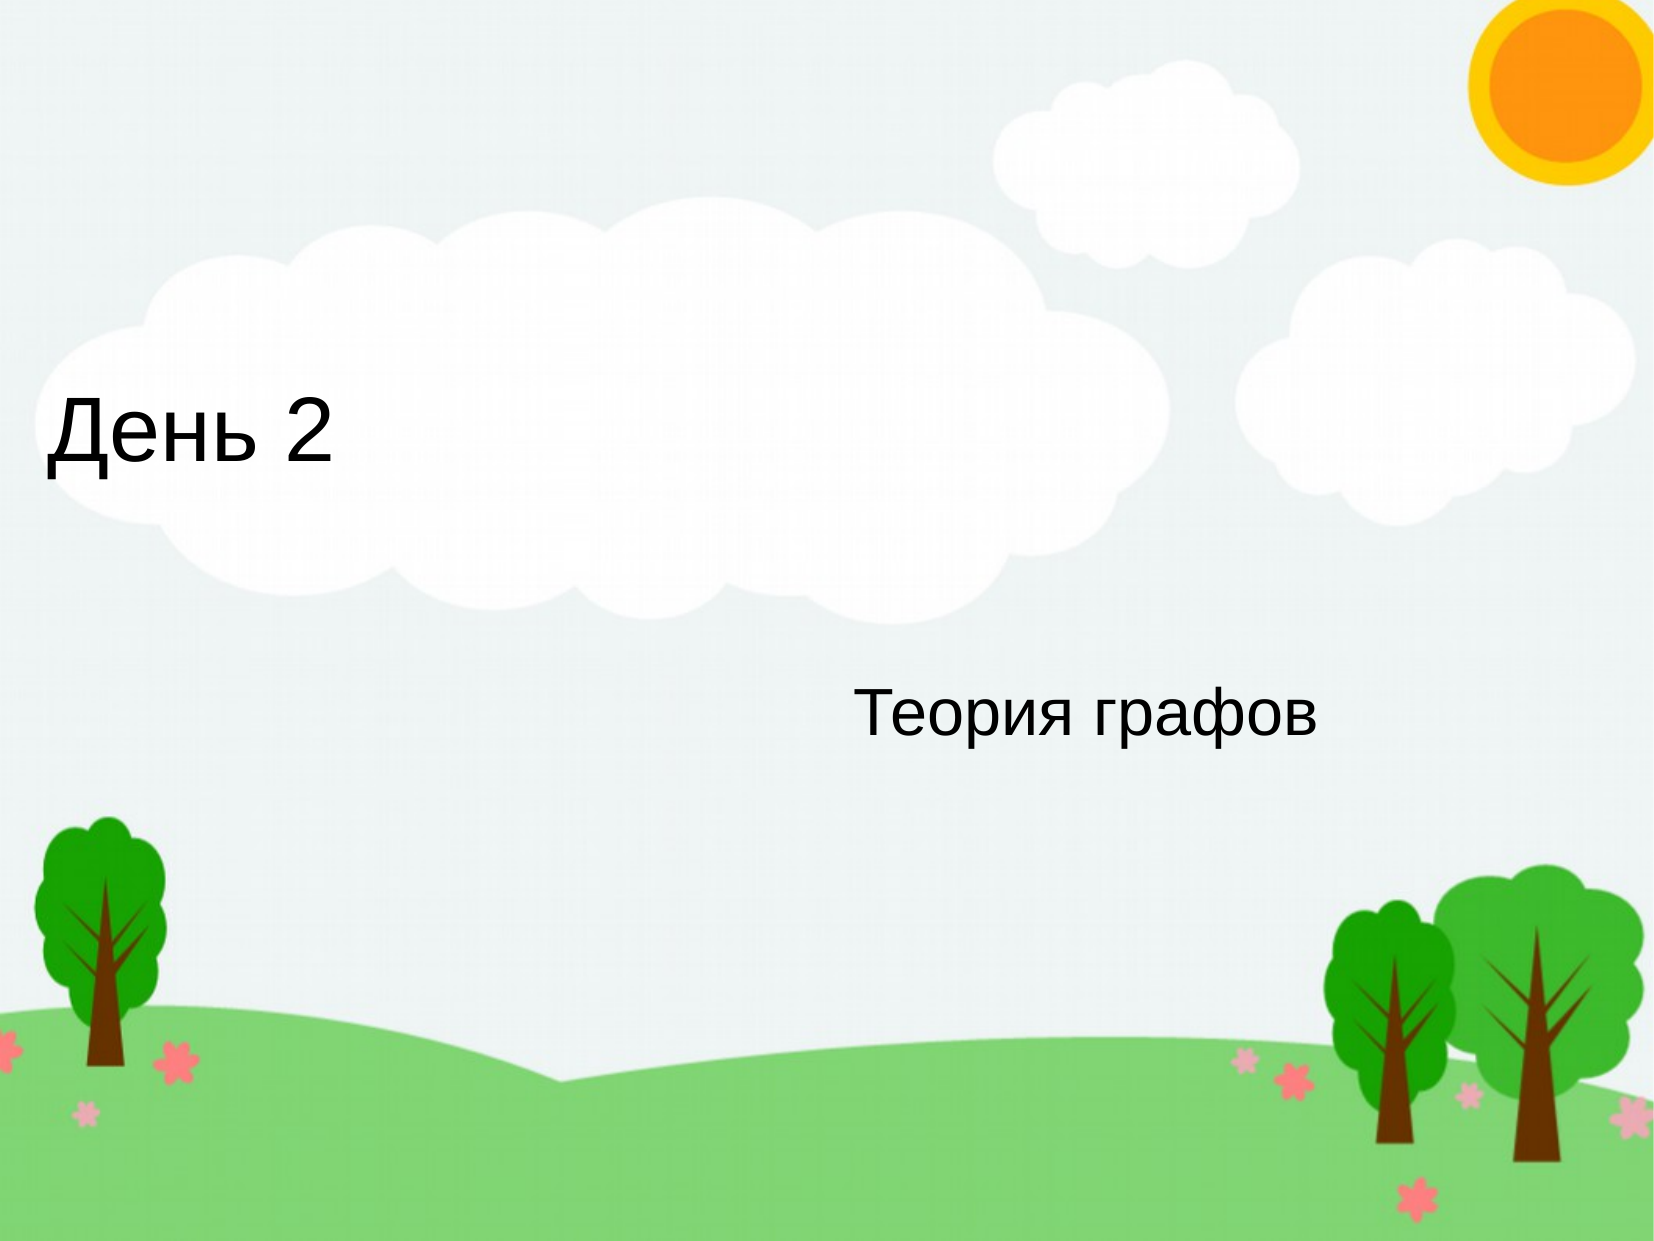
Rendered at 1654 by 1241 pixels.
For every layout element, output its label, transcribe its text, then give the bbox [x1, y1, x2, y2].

subtitle Теория графов [661, 632, 1512, 792]
title День 2 [47, 283, 1512, 577]
picture [0, 0, 1654, 1241]
